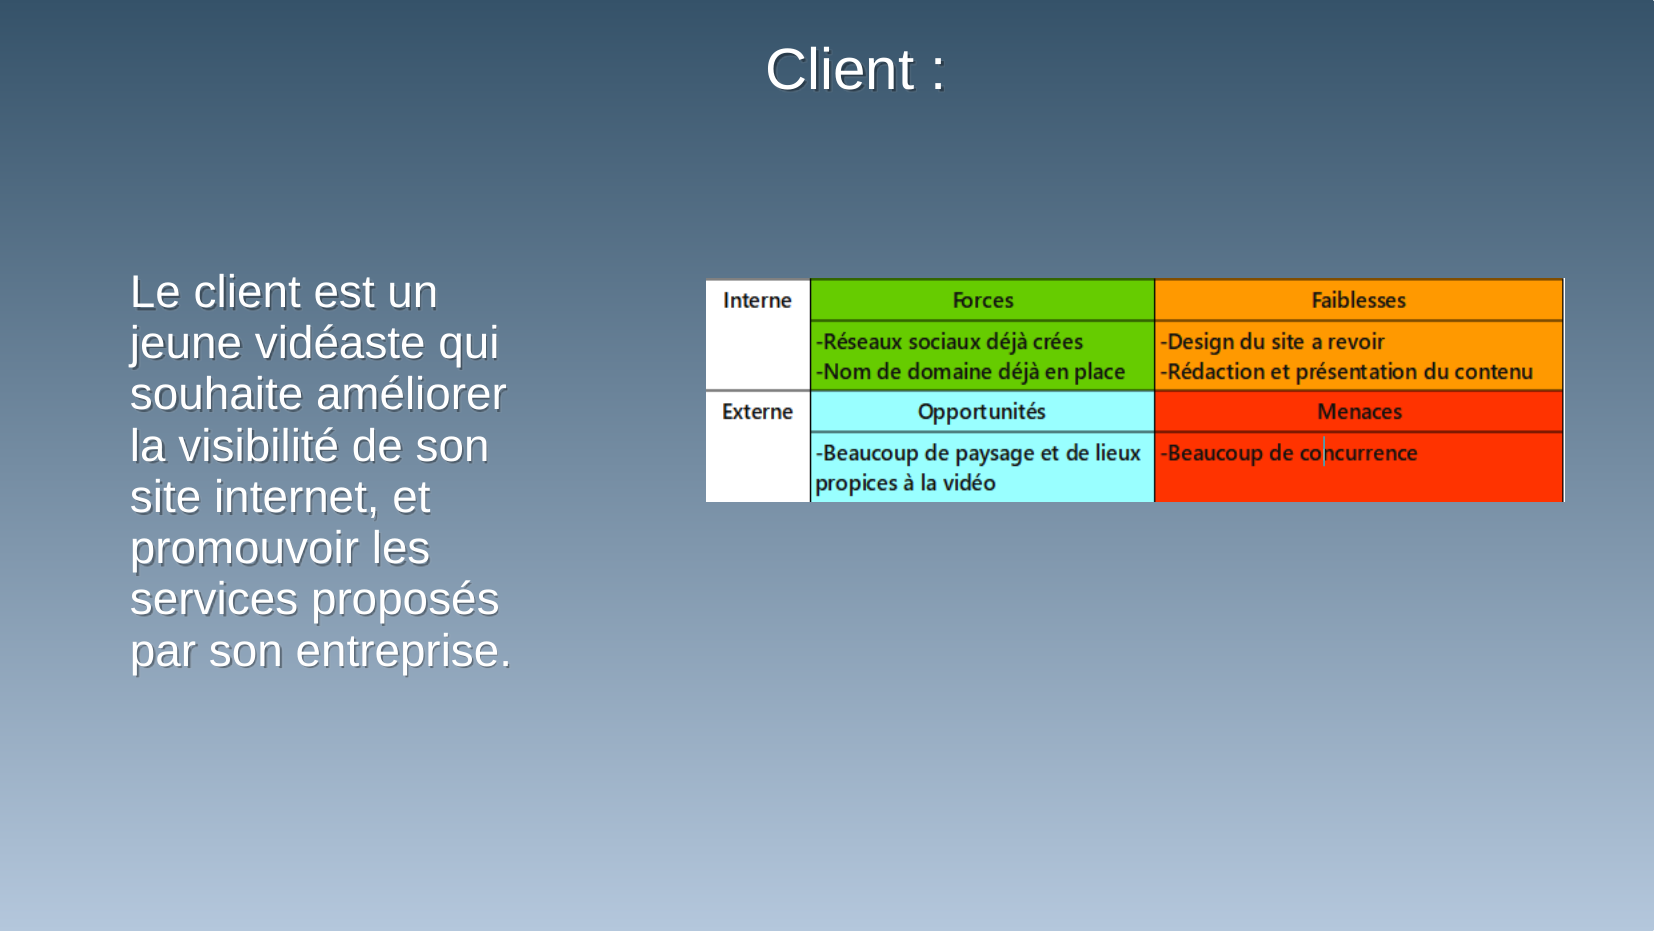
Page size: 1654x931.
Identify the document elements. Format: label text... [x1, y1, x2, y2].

title Le client est un jeune vidéaste qui souhaite améliorer la visibilité de son site internet, et promouvoir les services proposés par son entreprise. [59, 265, 532, 788]
text_box Client : [442, 29, 1270, 110]
picture [706, 278, 1565, 502]
